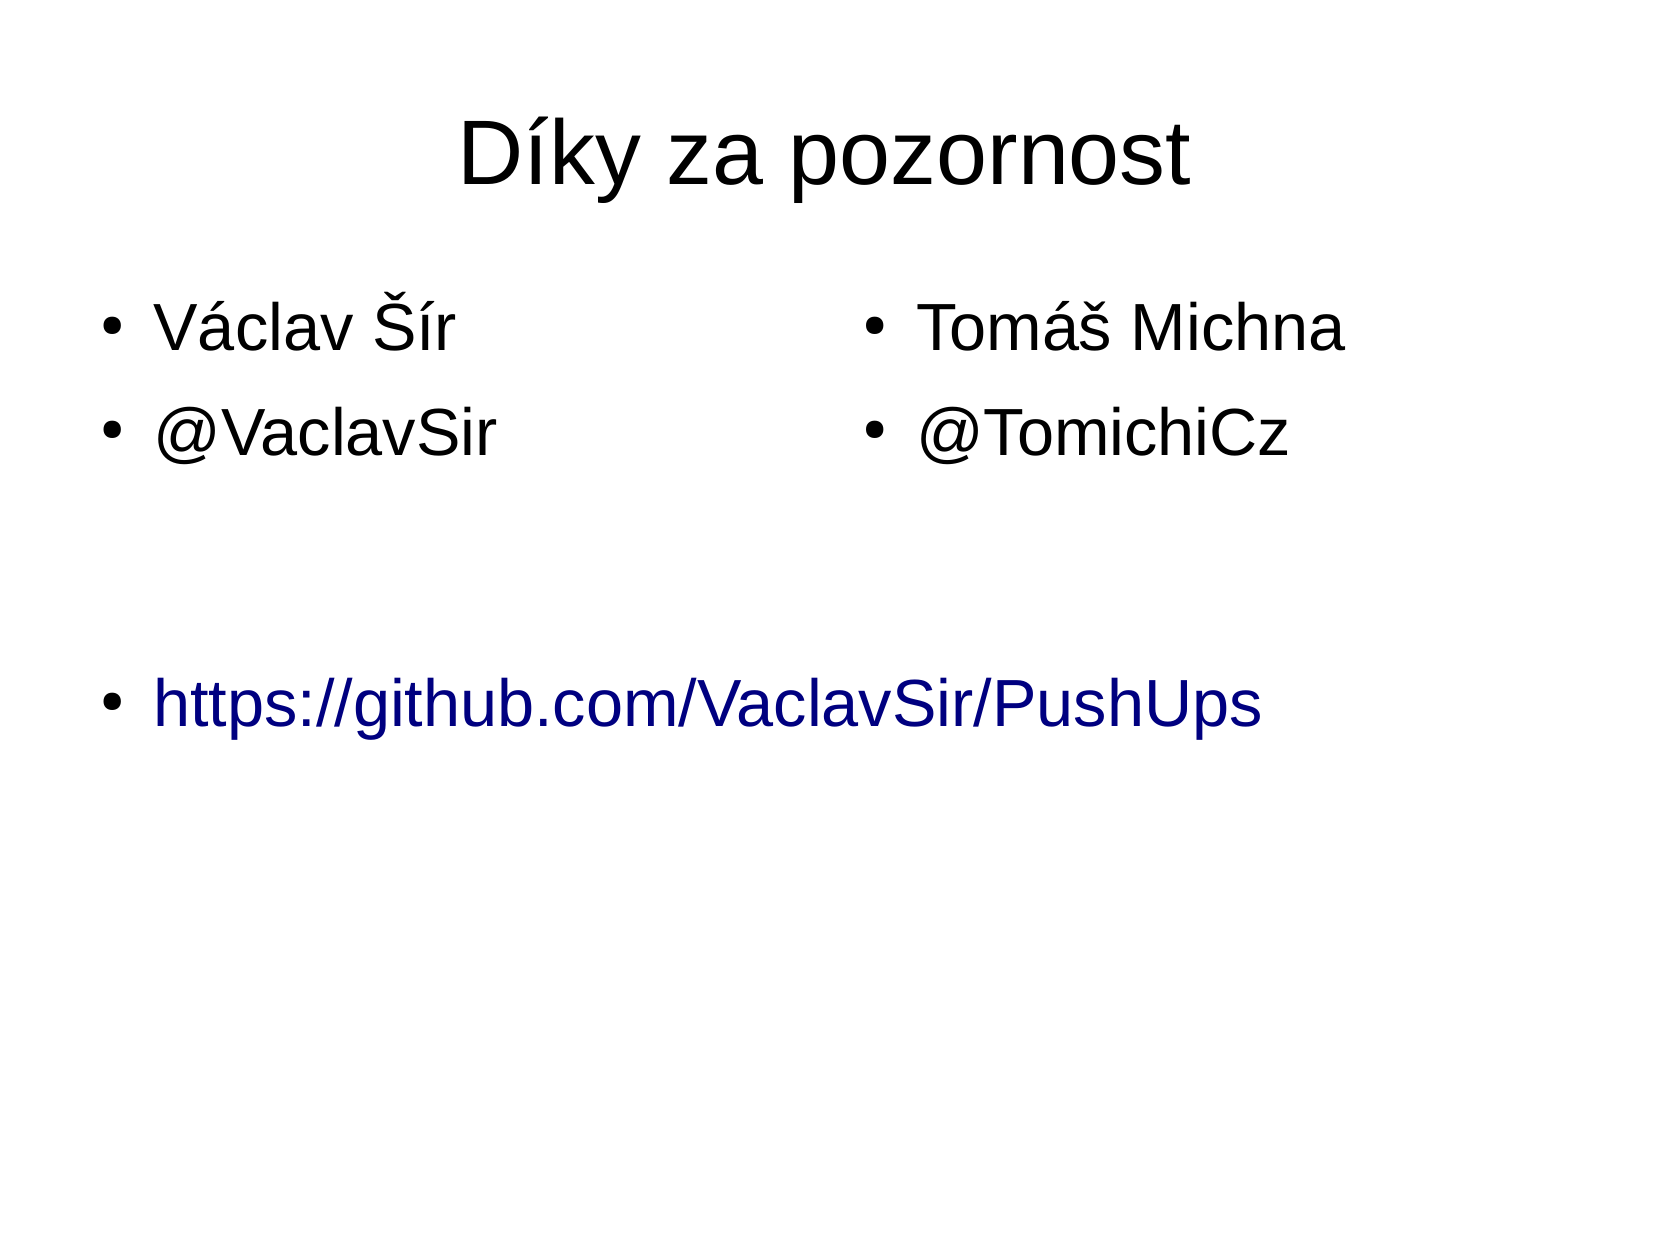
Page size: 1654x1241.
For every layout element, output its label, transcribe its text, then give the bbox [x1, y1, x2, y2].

list Tomáš Michna @TomichiCz [845, 290, 1572, 634]
list https://github.com/VaclavSir/PushUps [82, 665, 1571, 1009]
list Václav Šír @VaclavSir [82, 290, 809, 634]
title Díky za pozornost [82, 49, 1571, 257]
